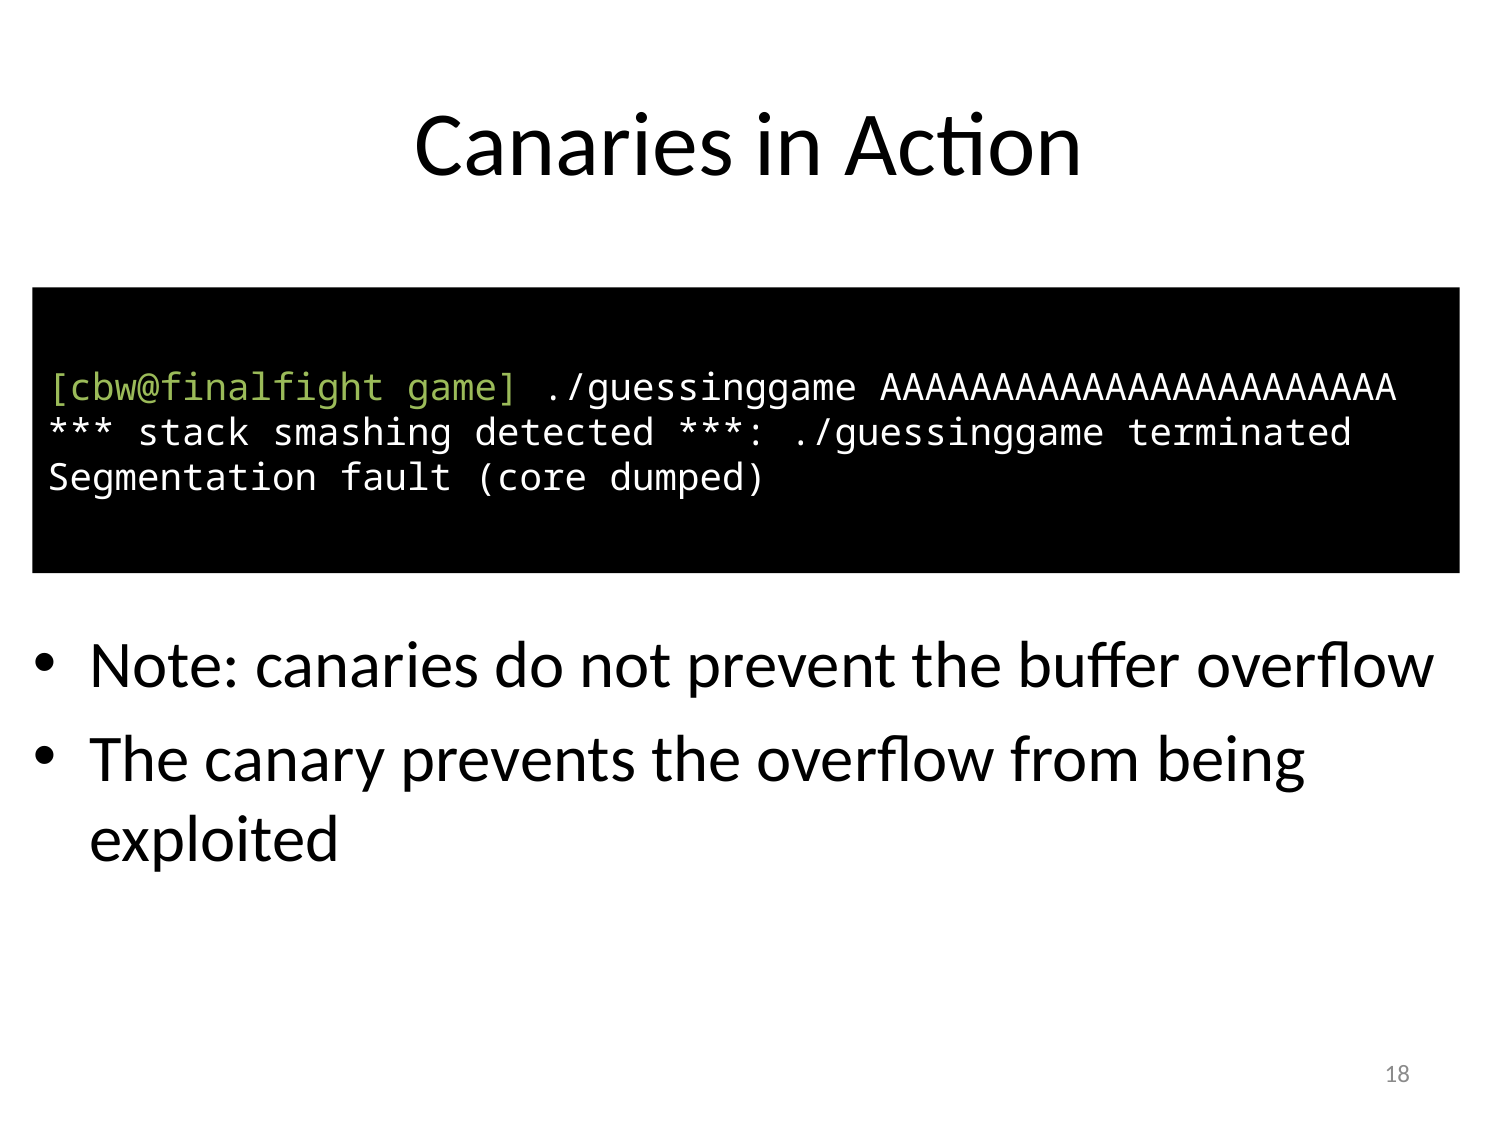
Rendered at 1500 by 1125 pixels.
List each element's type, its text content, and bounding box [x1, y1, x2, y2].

list Note: canaries do not prevent the buffer overflow The canary prevents the overflow from being exploited [17, 613, 1493, 1005]
text_box [cbw@finalfight game] ./guessinggame AAAAAAAAAAAAAAAAAAAAAAA *** stack smashing detected ***: ./guessinggame terminated Segmentation fault (core dumped) [32, 287, 1460, 574]
title Canaries in Action [75, 45, 1425, 233]
slide_number <number> [1074, 1042, 1425, 1103]
